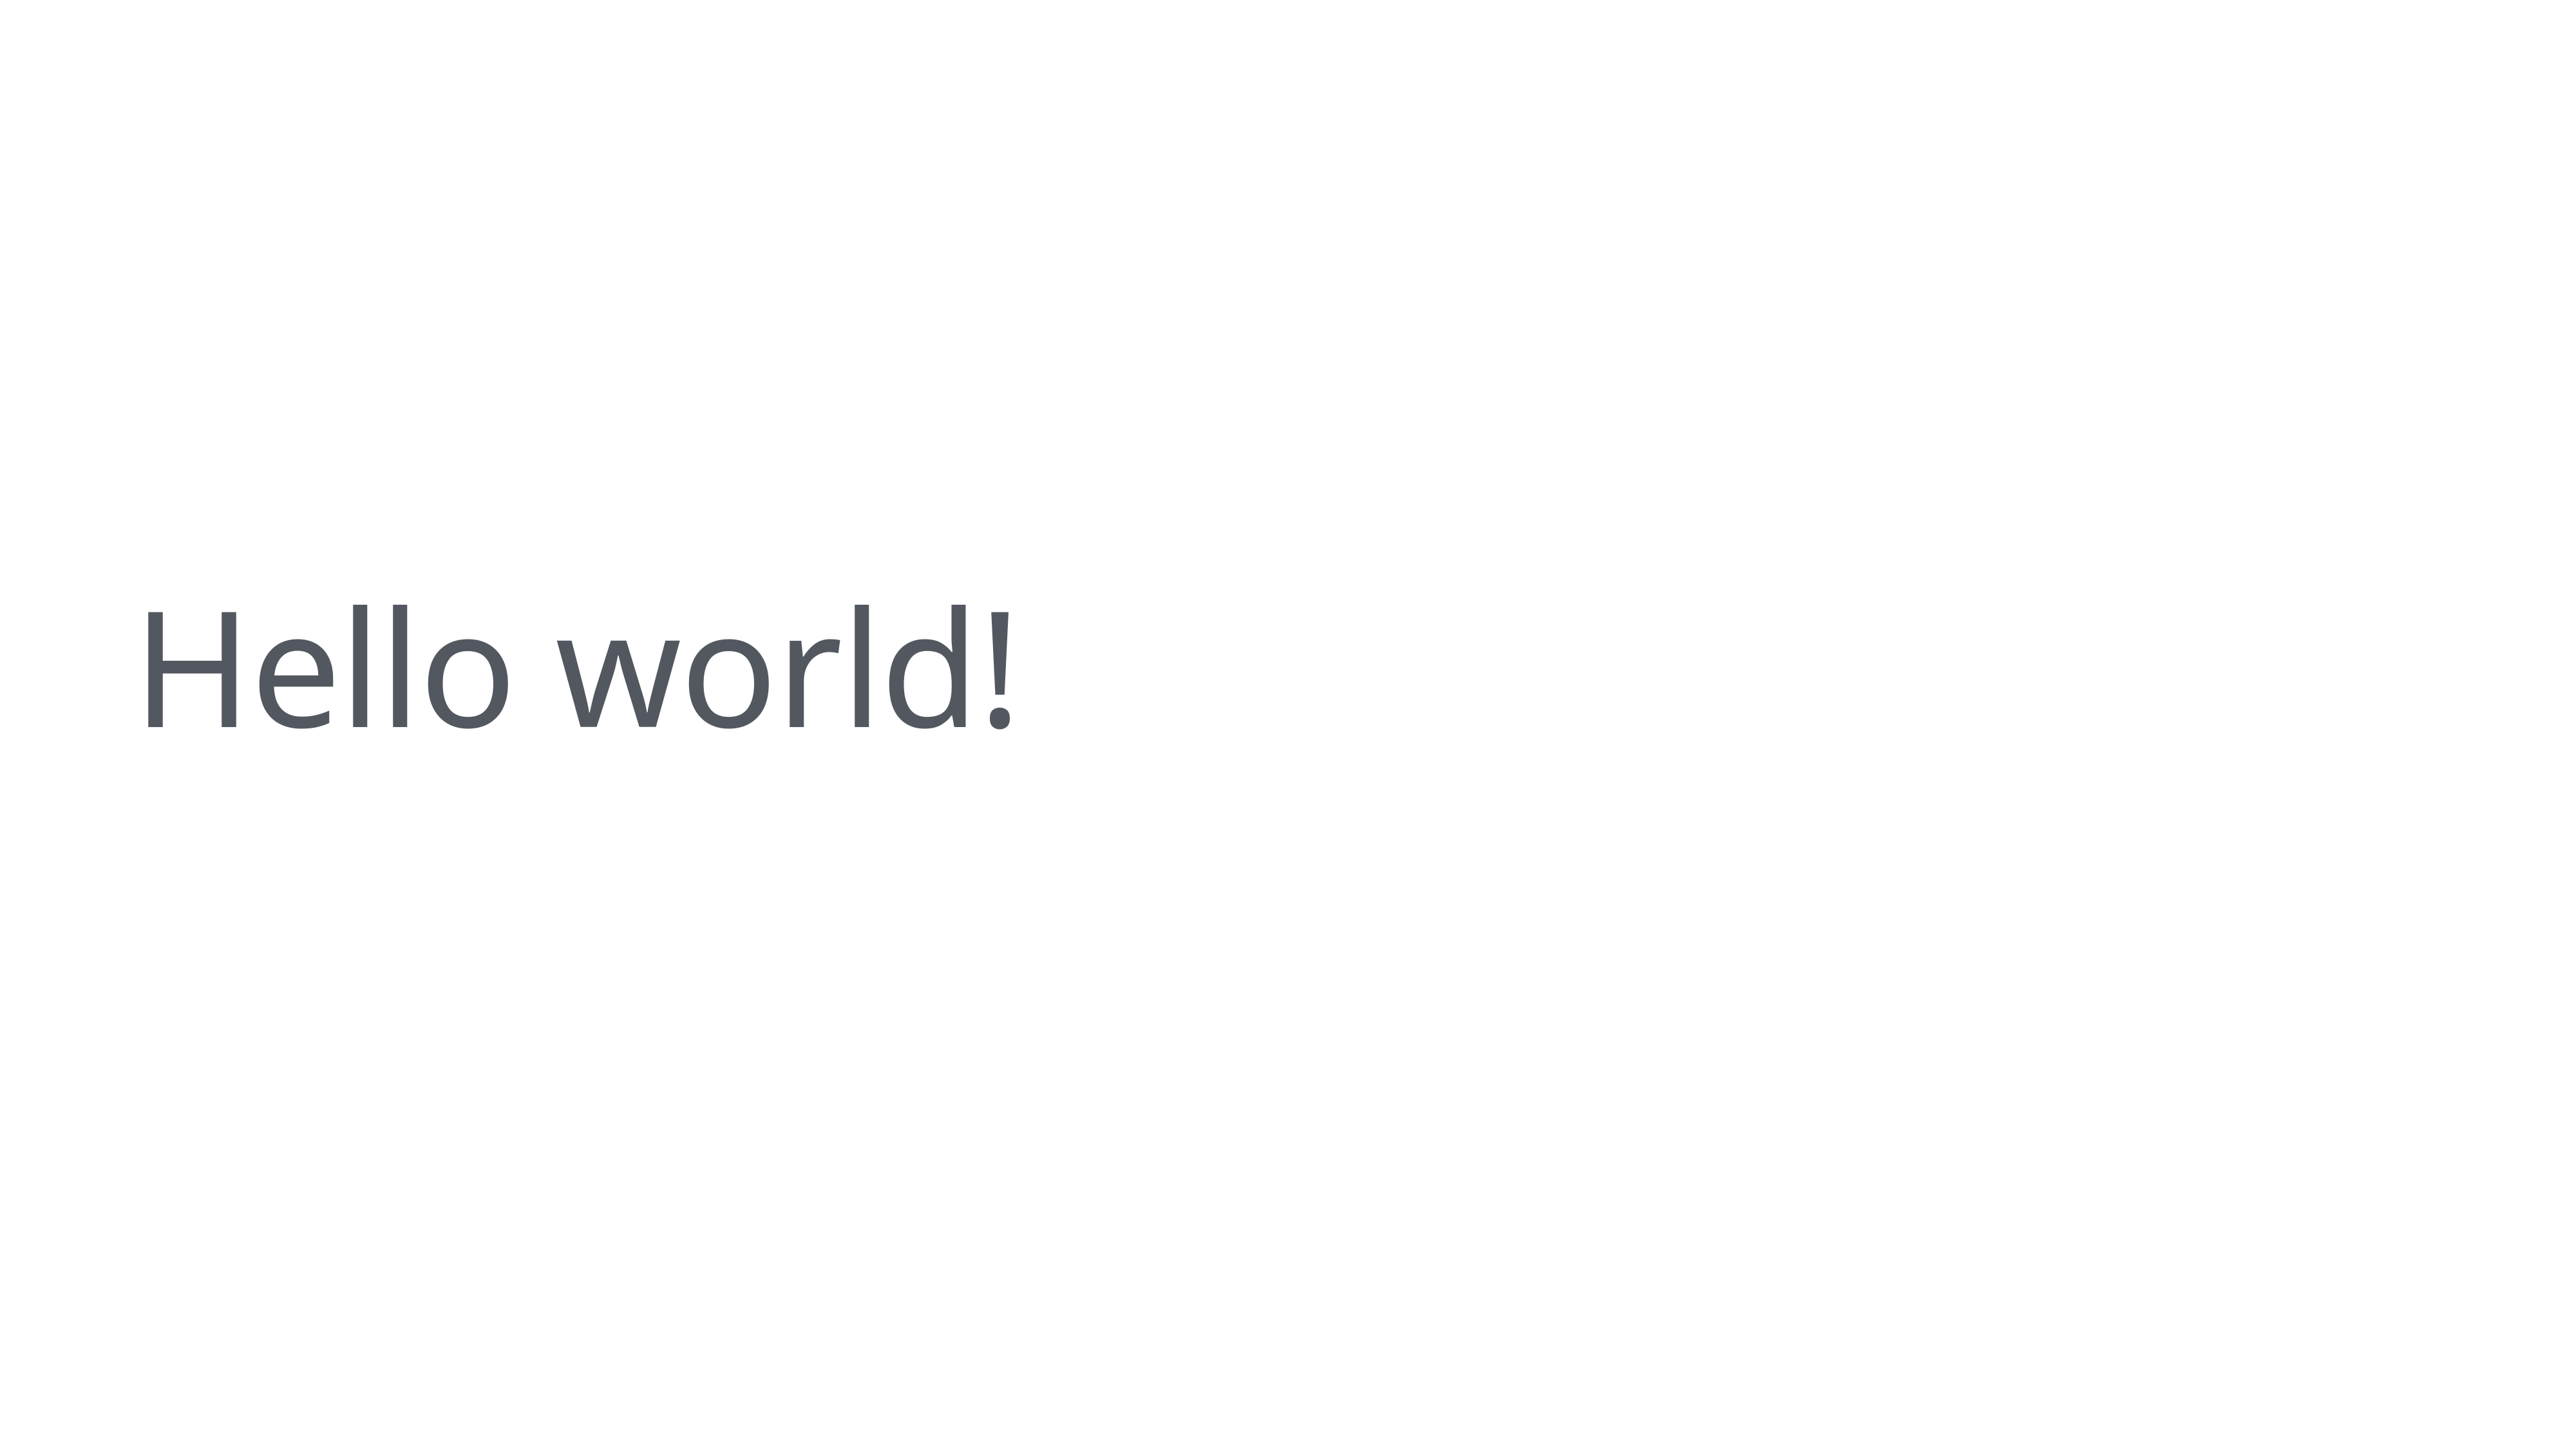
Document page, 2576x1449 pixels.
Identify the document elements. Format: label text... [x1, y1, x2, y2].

title Hello world! [127, 276, 2449, 768]
